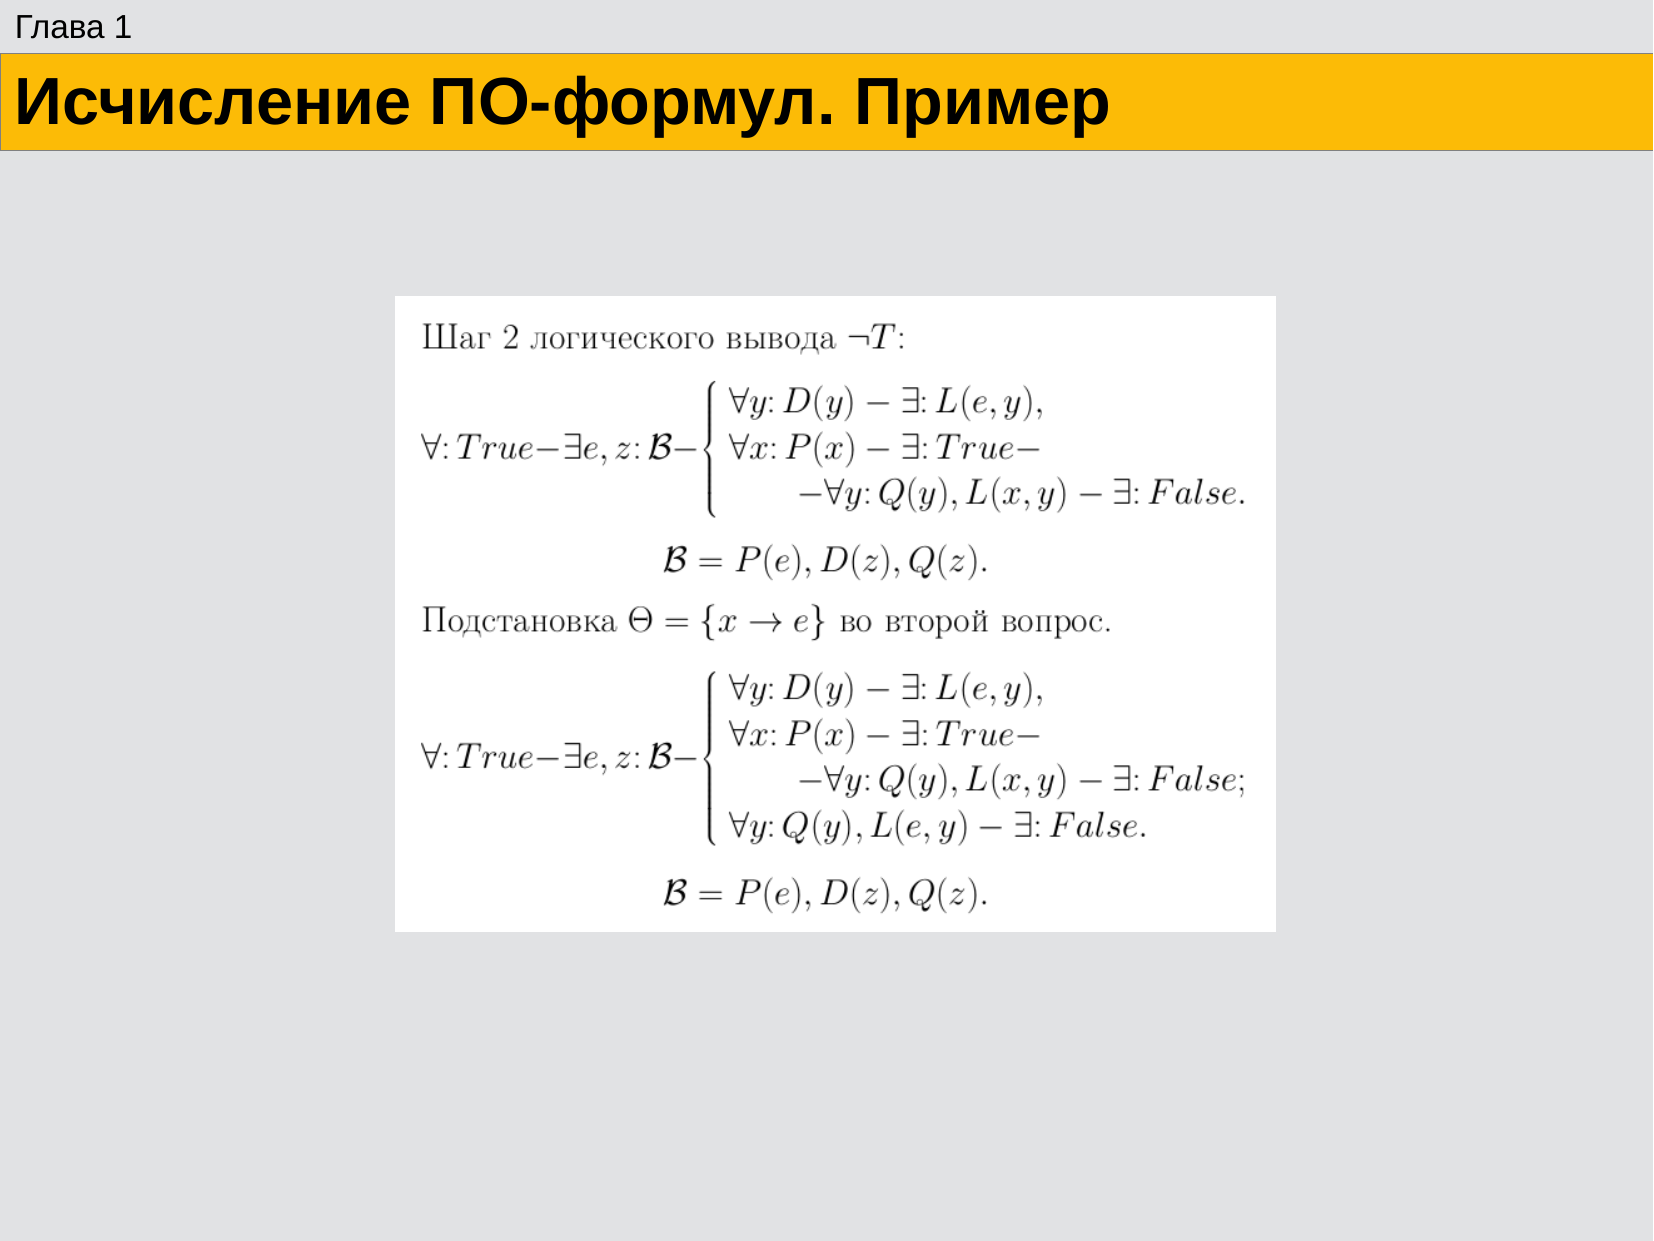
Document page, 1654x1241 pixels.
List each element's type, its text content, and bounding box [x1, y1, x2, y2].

text_box Глава 1 [0, 1, 129, 58]
picture [395, 296, 1276, 932]
text_box Исчисление ПО-формул. Пример [0, 53, 1653, 151]
